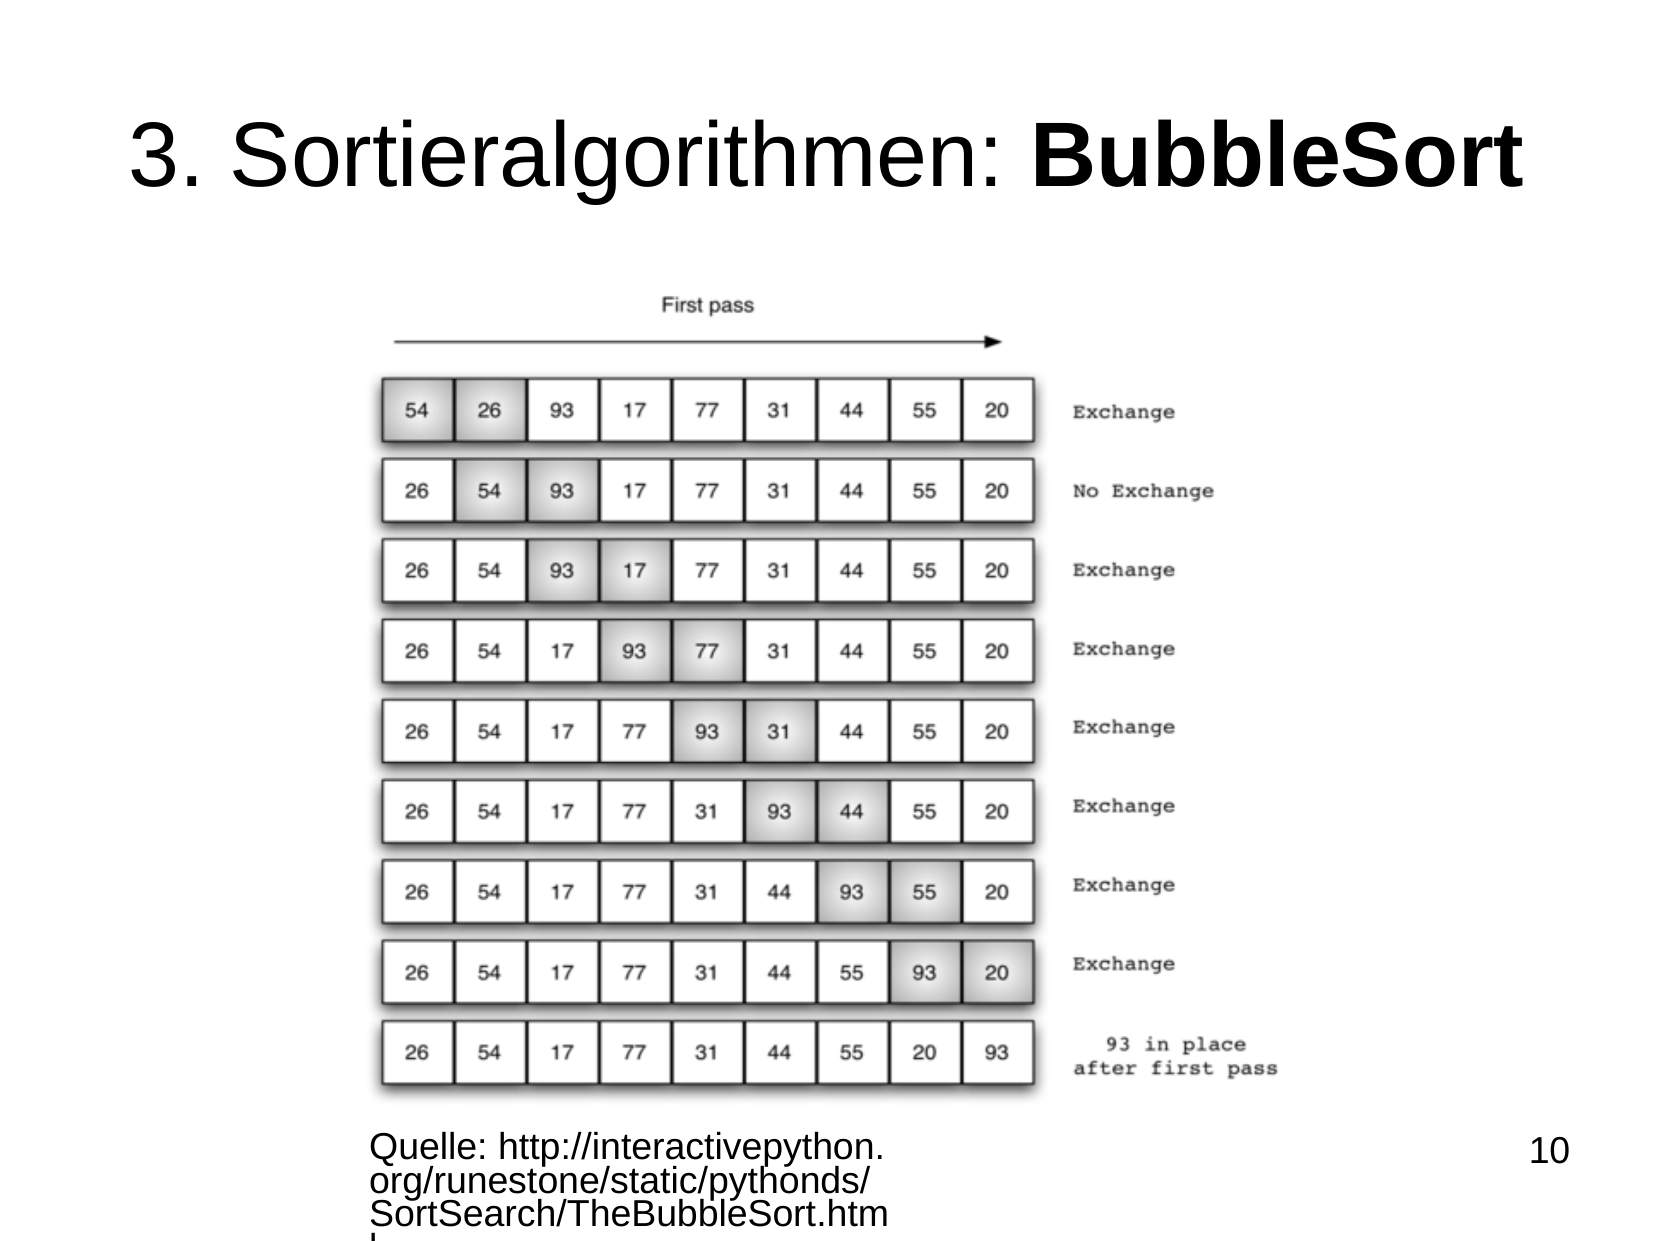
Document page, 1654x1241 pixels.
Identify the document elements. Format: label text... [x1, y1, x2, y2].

title 3. Sortieralgorithmen: BubbleSort [82, 49, 1571, 257]
picture [363, 290, 1291, 1109]
